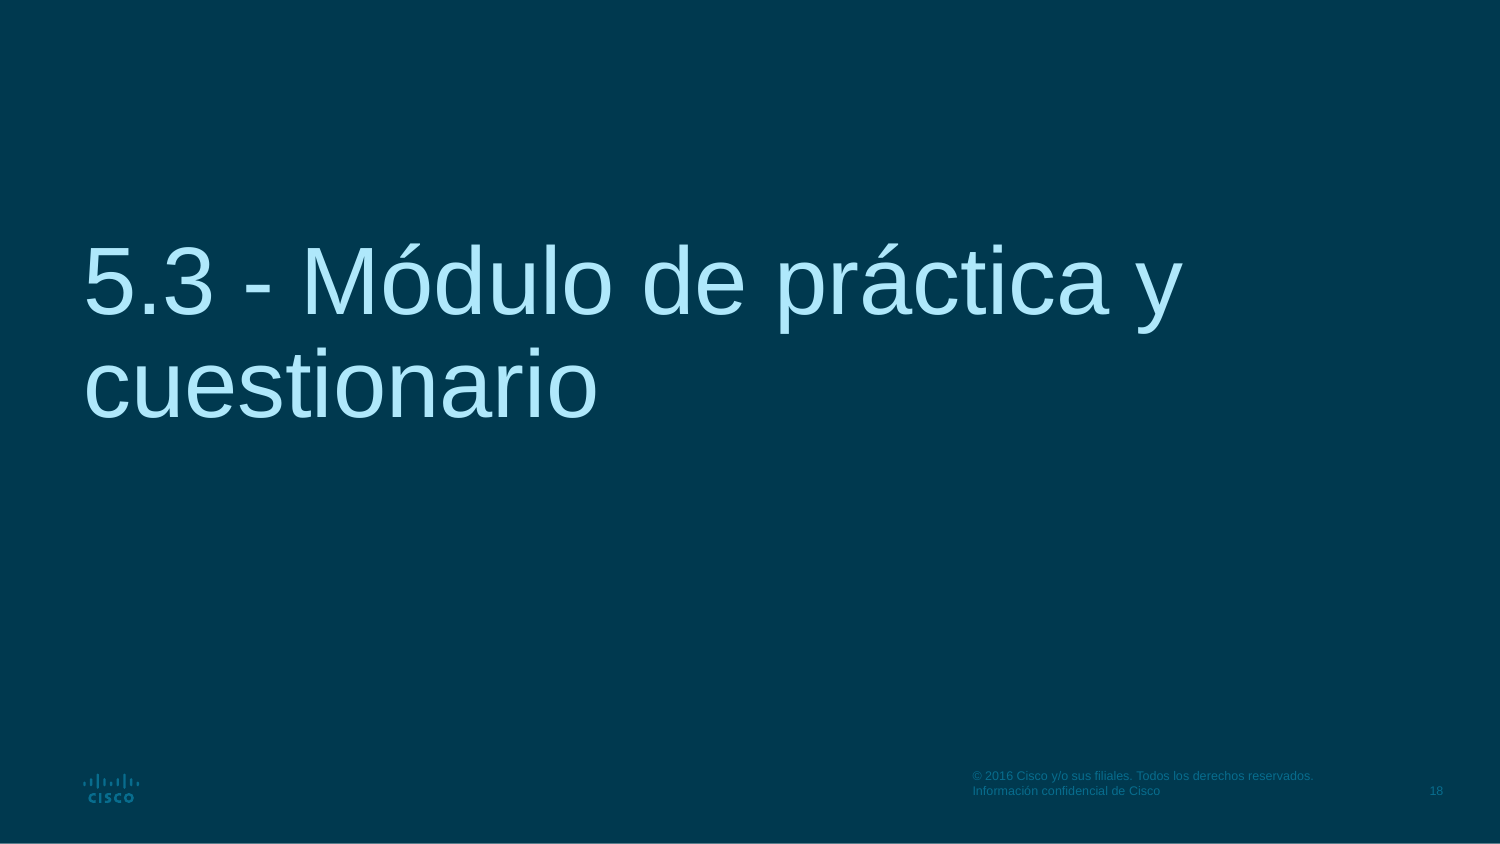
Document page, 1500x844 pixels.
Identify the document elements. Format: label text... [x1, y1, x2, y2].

title 5.3 - Módulo de práctica y cuestionario [68, 286, 1427, 446]
